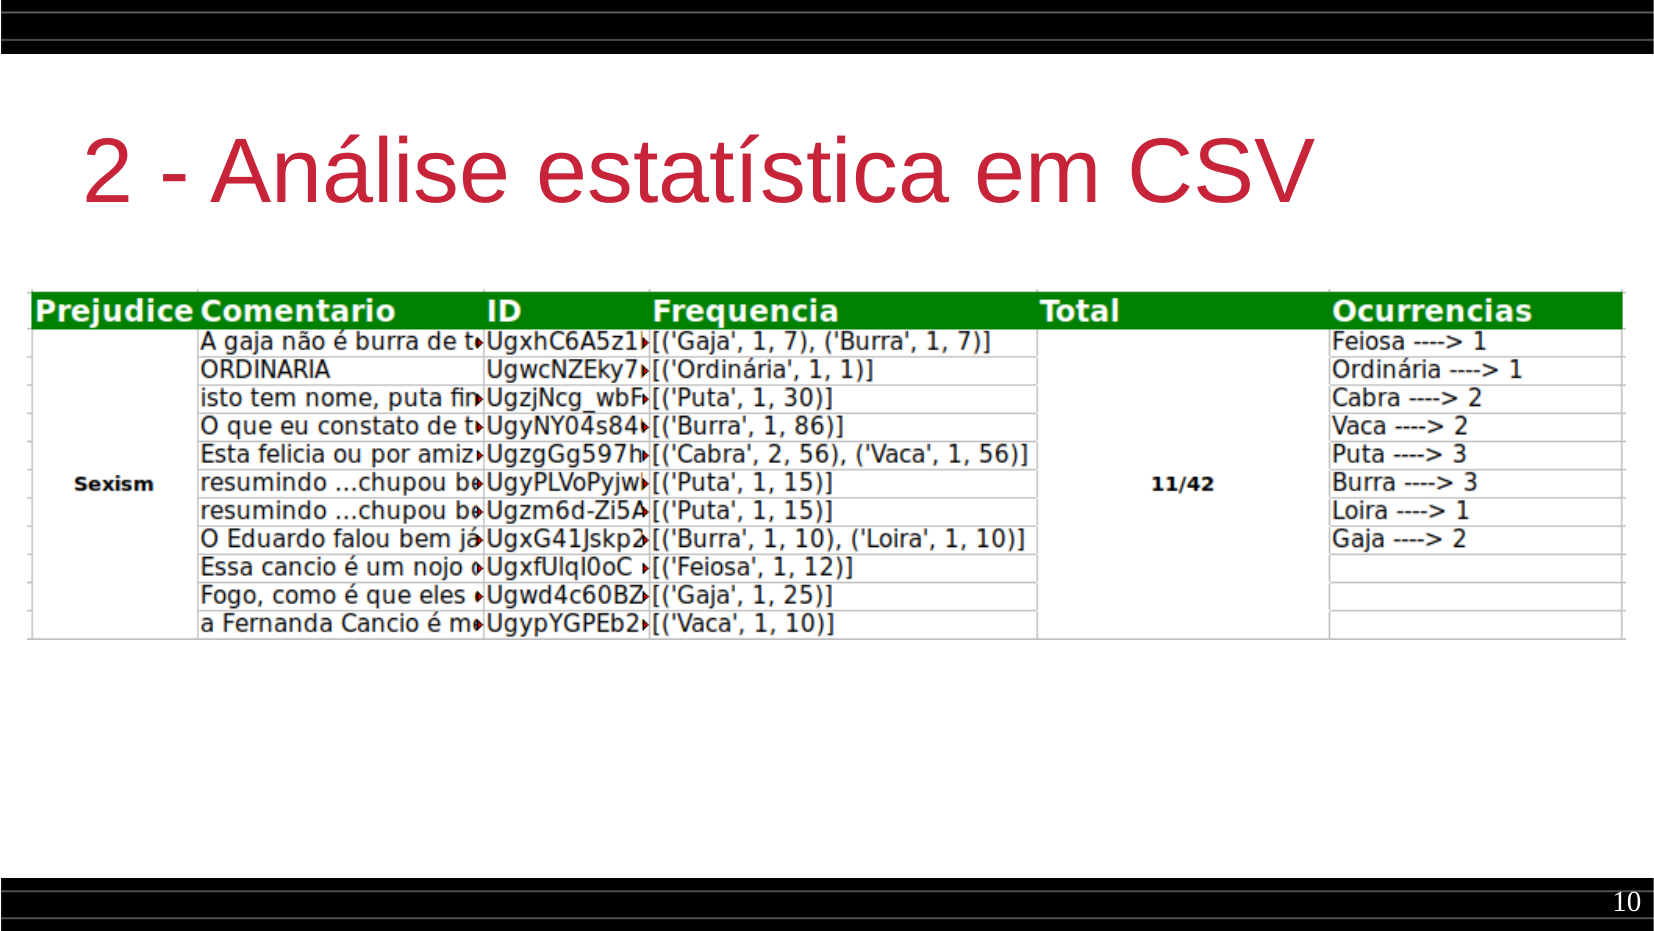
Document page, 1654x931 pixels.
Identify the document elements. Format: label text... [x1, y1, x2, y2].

picture [27, 289, 1626, 640]
picture [1, 878, 1654, 931]
picture [1, 0, 1654, 54]
title 2 - Análise estatística em CSV [82, 92, 1571, 249]
